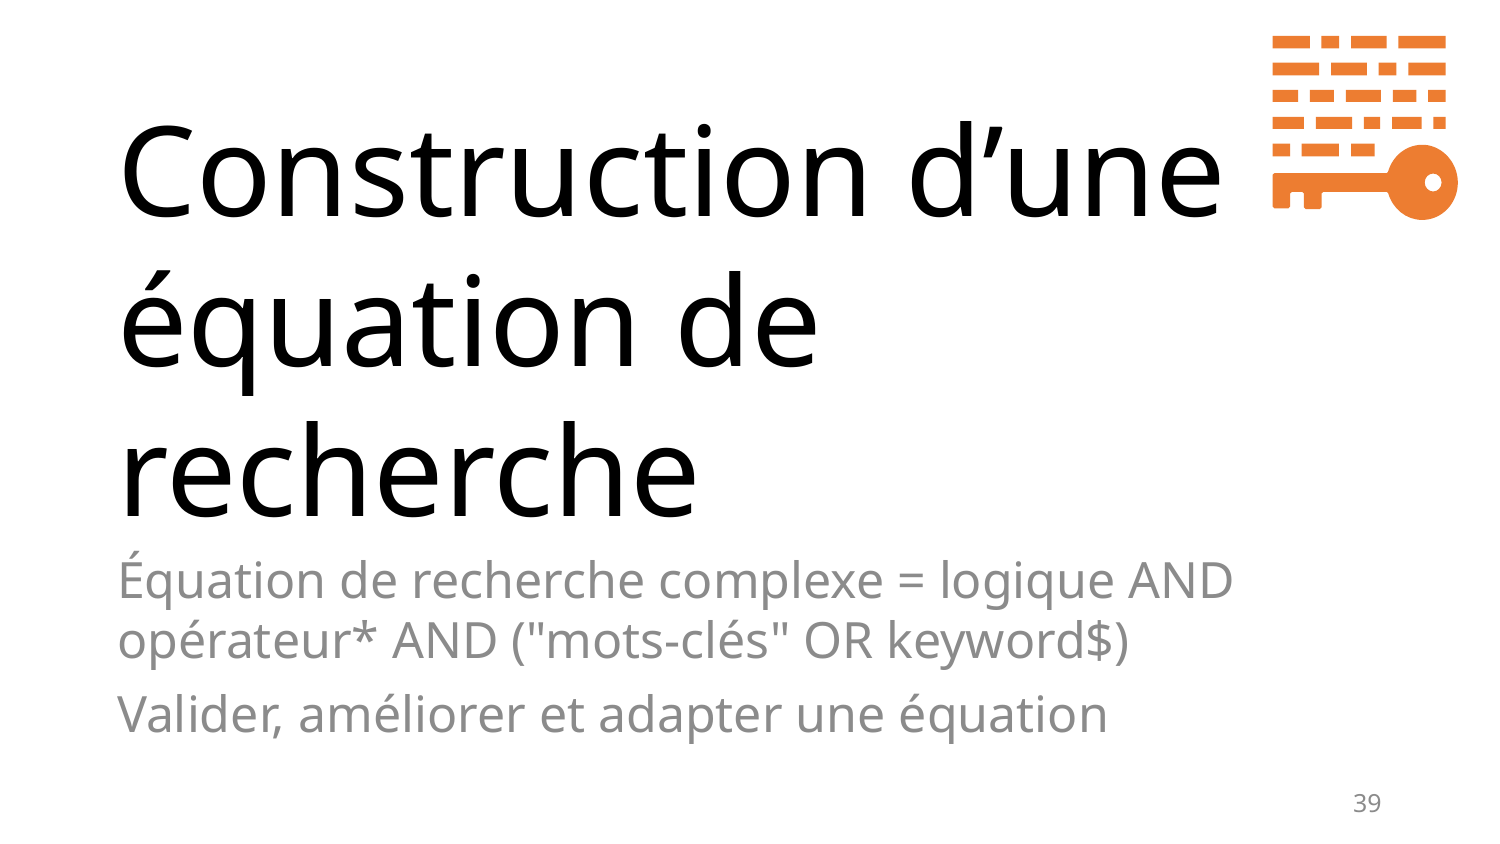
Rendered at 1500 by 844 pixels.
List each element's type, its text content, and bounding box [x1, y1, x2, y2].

text_box [1433, 116, 1446, 129]
text_box [1272, 62, 1320, 76]
text_box [1309, 89, 1334, 102]
text_box [1272, 35, 1310, 49]
text_box [1351, 143, 1375, 157]
text_box [1301, 143, 1339, 157]
text_box [1272, 89, 1299, 102]
text_box [1315, 116, 1353, 129]
text_box [1272, 144, 1458, 220]
text_box [1321, 35, 1340, 49]
text_box [1272, 143, 1291, 157]
text_box [1378, 62, 1397, 76]
text_box [1351, 35, 1387, 49]
list Équation de recherche complexe = logique AND opérateur* AND ("mots-clés" OR keyword$) Valider, améliorer et adapter une équation [102, 540, 1396, 777]
text_box [1363, 116, 1381, 129]
text_box [1392, 116, 1422, 129]
text_box [1408, 62, 1446, 76]
text_box [1331, 62, 1367, 76]
text_box [1272, 116, 1304, 129]
text_box [1345, 89, 1381, 102]
text_box [1398, 35, 1446, 49]
title Construction d’une équation de recherche [102, 198, 1396, 540]
text_box [1392, 89, 1417, 102]
text_box [1428, 89, 1446, 102]
